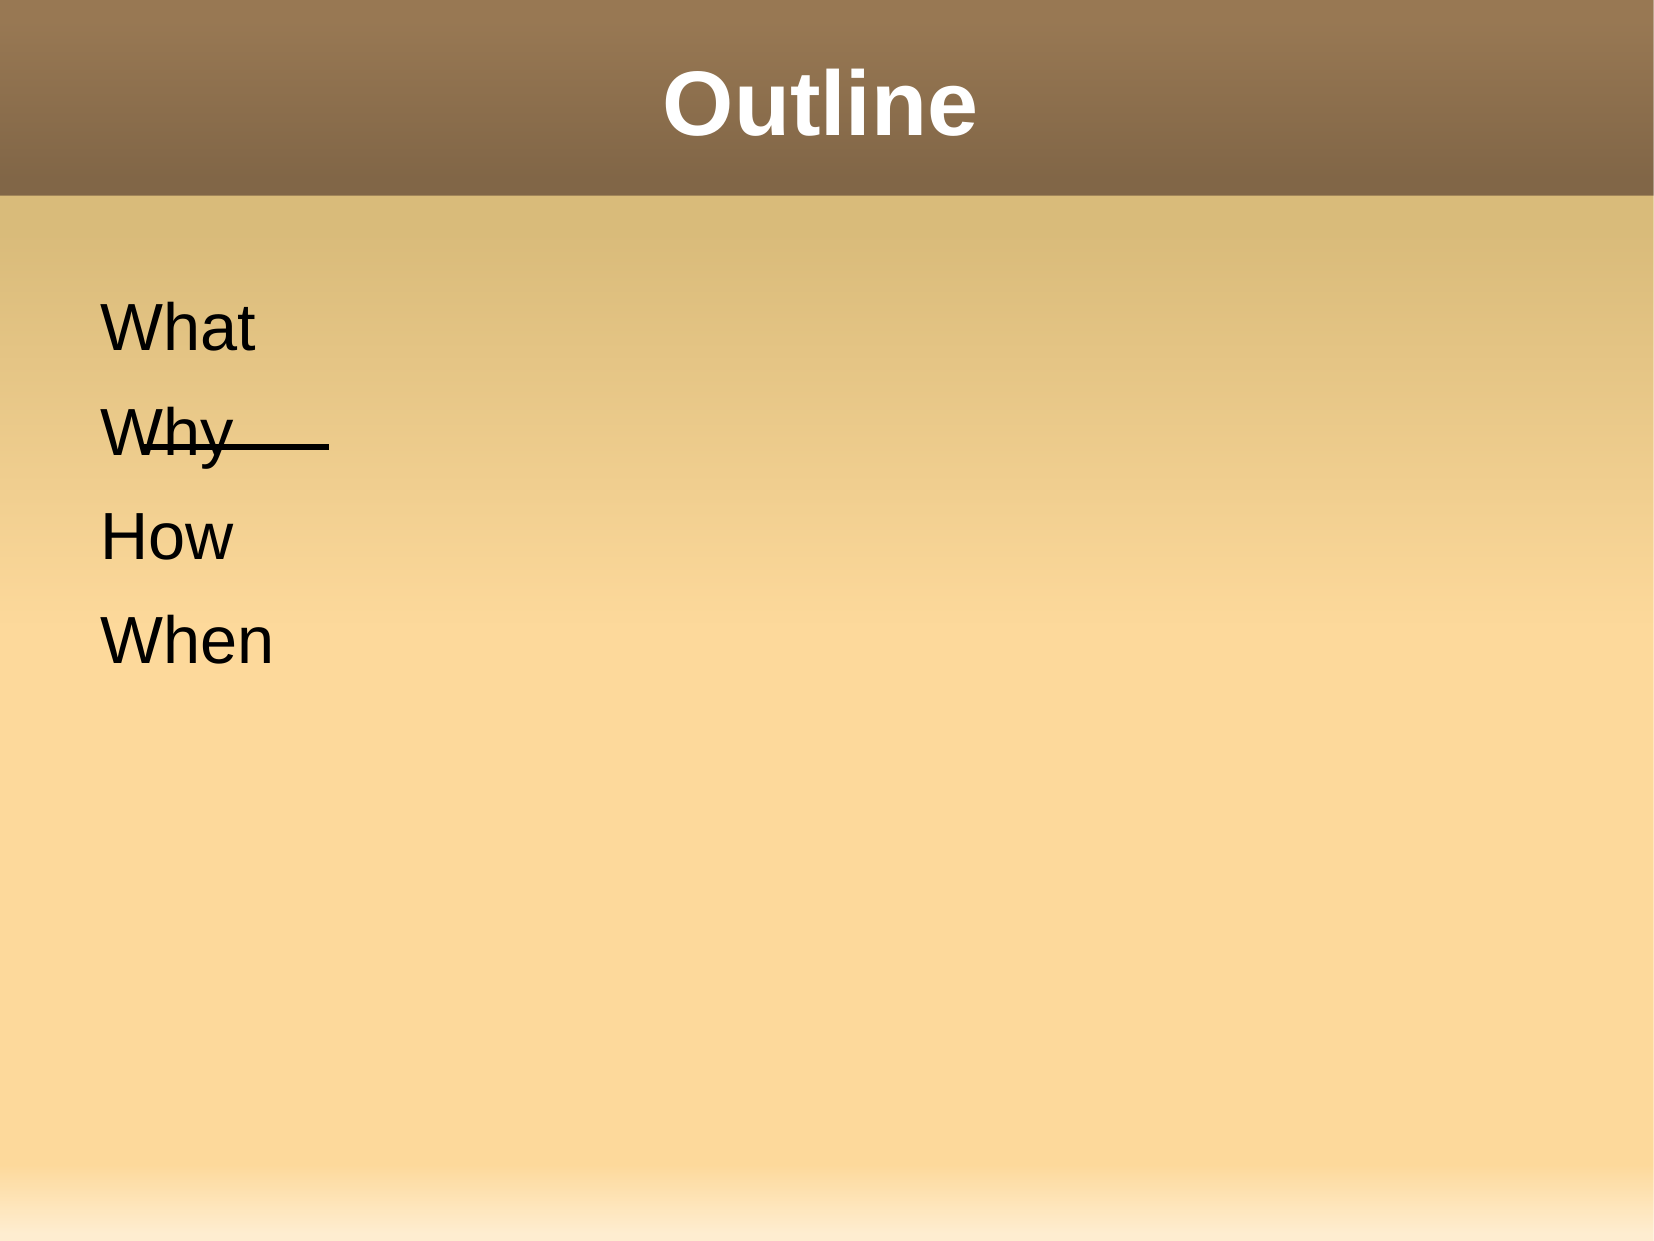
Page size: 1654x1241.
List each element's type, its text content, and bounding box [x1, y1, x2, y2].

list What Why How When [82, 290, 1571, 1094]
title Outline [76, 0, 1565, 208]
picture [0, 0, 1654, 1241]
